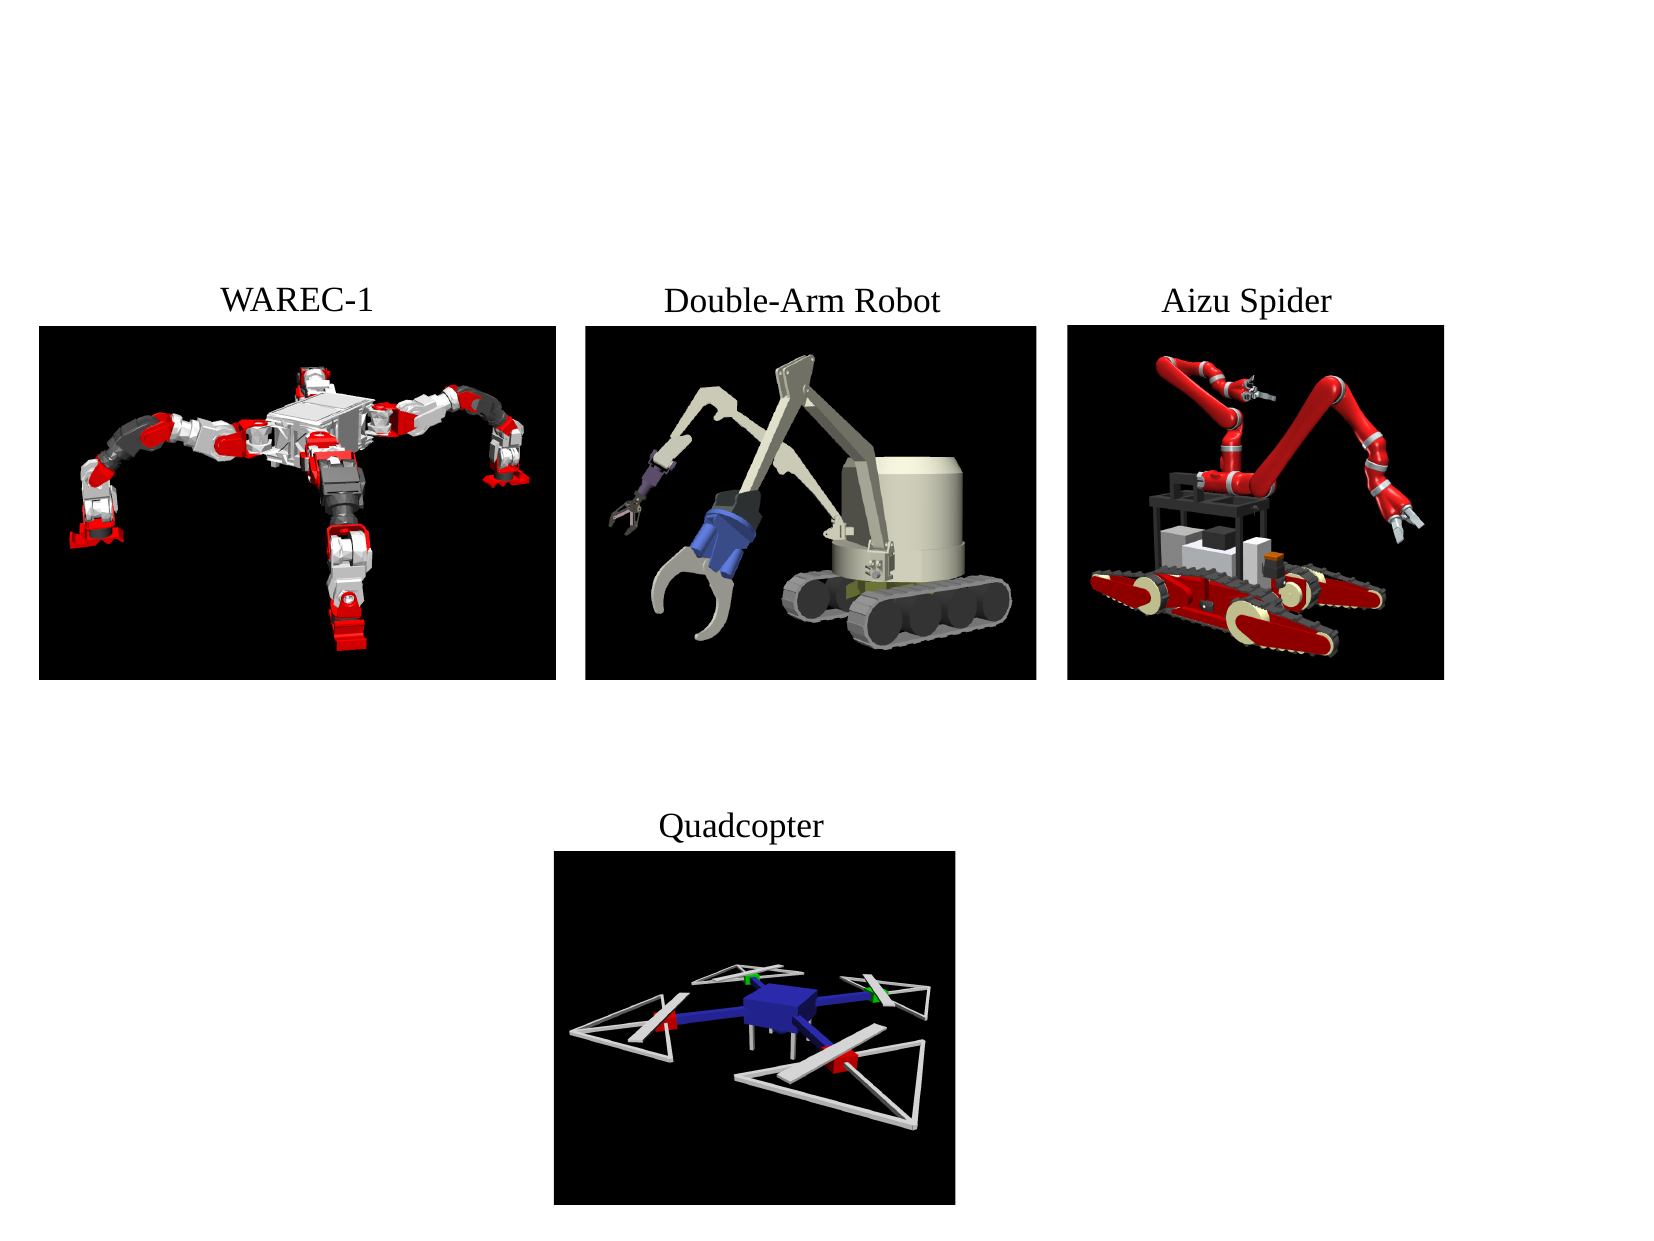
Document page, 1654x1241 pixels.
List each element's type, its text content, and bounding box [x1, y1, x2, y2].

text_box Quadcopter [643, 798, 841, 853]
picture [553, 851, 956, 1205]
picture [39, 326, 556, 680]
text_box Double-Arm Robot [649, 273, 956, 328]
text_box Aizu Spider [1146, 273, 1351, 328]
text_box WAREC-1 [205, 272, 390, 327]
picture [1067, 325, 1445, 680]
picture [585, 326, 1037, 680]
